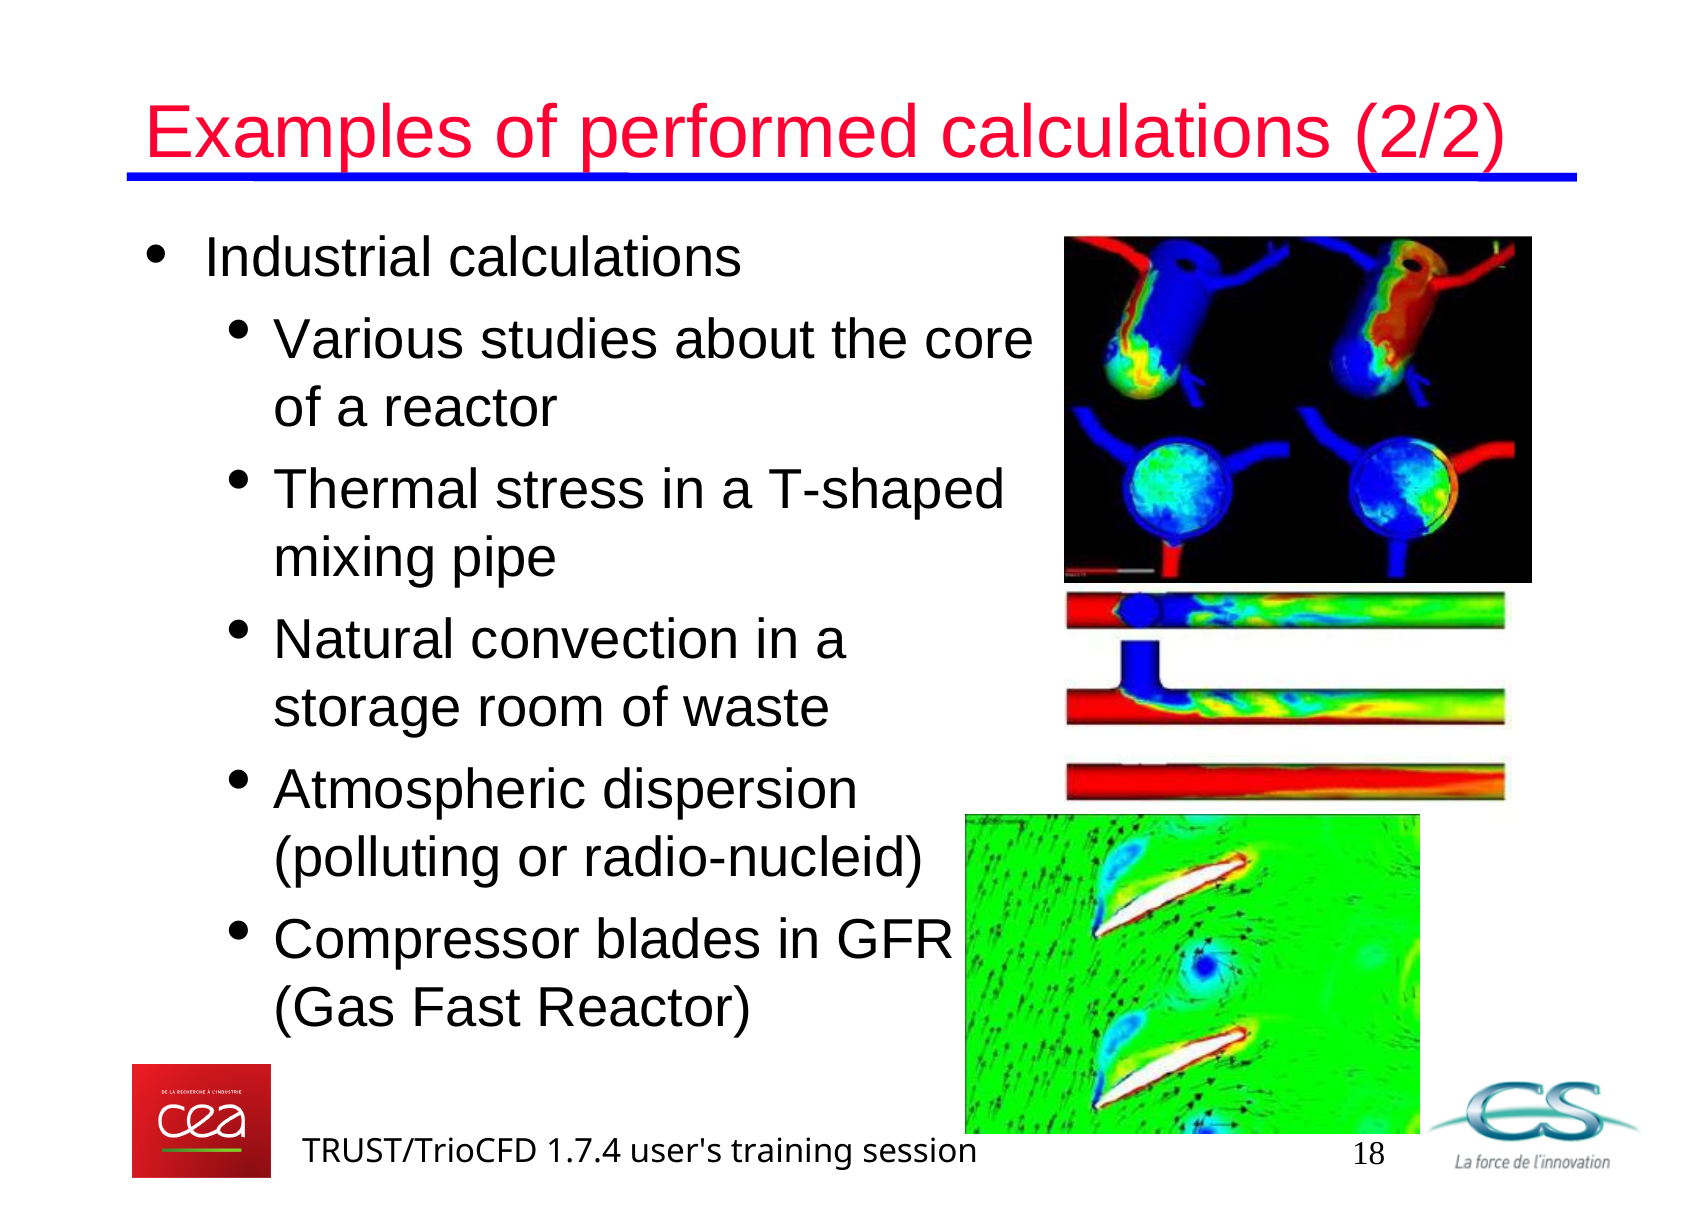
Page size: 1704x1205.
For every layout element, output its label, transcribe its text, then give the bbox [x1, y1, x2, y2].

list Industrial calculations Various studies about the core of a reactor Thermal stress in a T-shaped mixing pipe Natural convection in a storage room of waste Atmospheric dispersion (polluting or radio-nucleid) Compressor blades in GFR (Gas Fast Reactor) [129, 215, 1053, 1205]
picture [965, 235, 1532, 1134]
title Examples of performed calculations (2/2) [129, 39, 1578, 215]
picture [1423, 1072, 1648, 1179]
